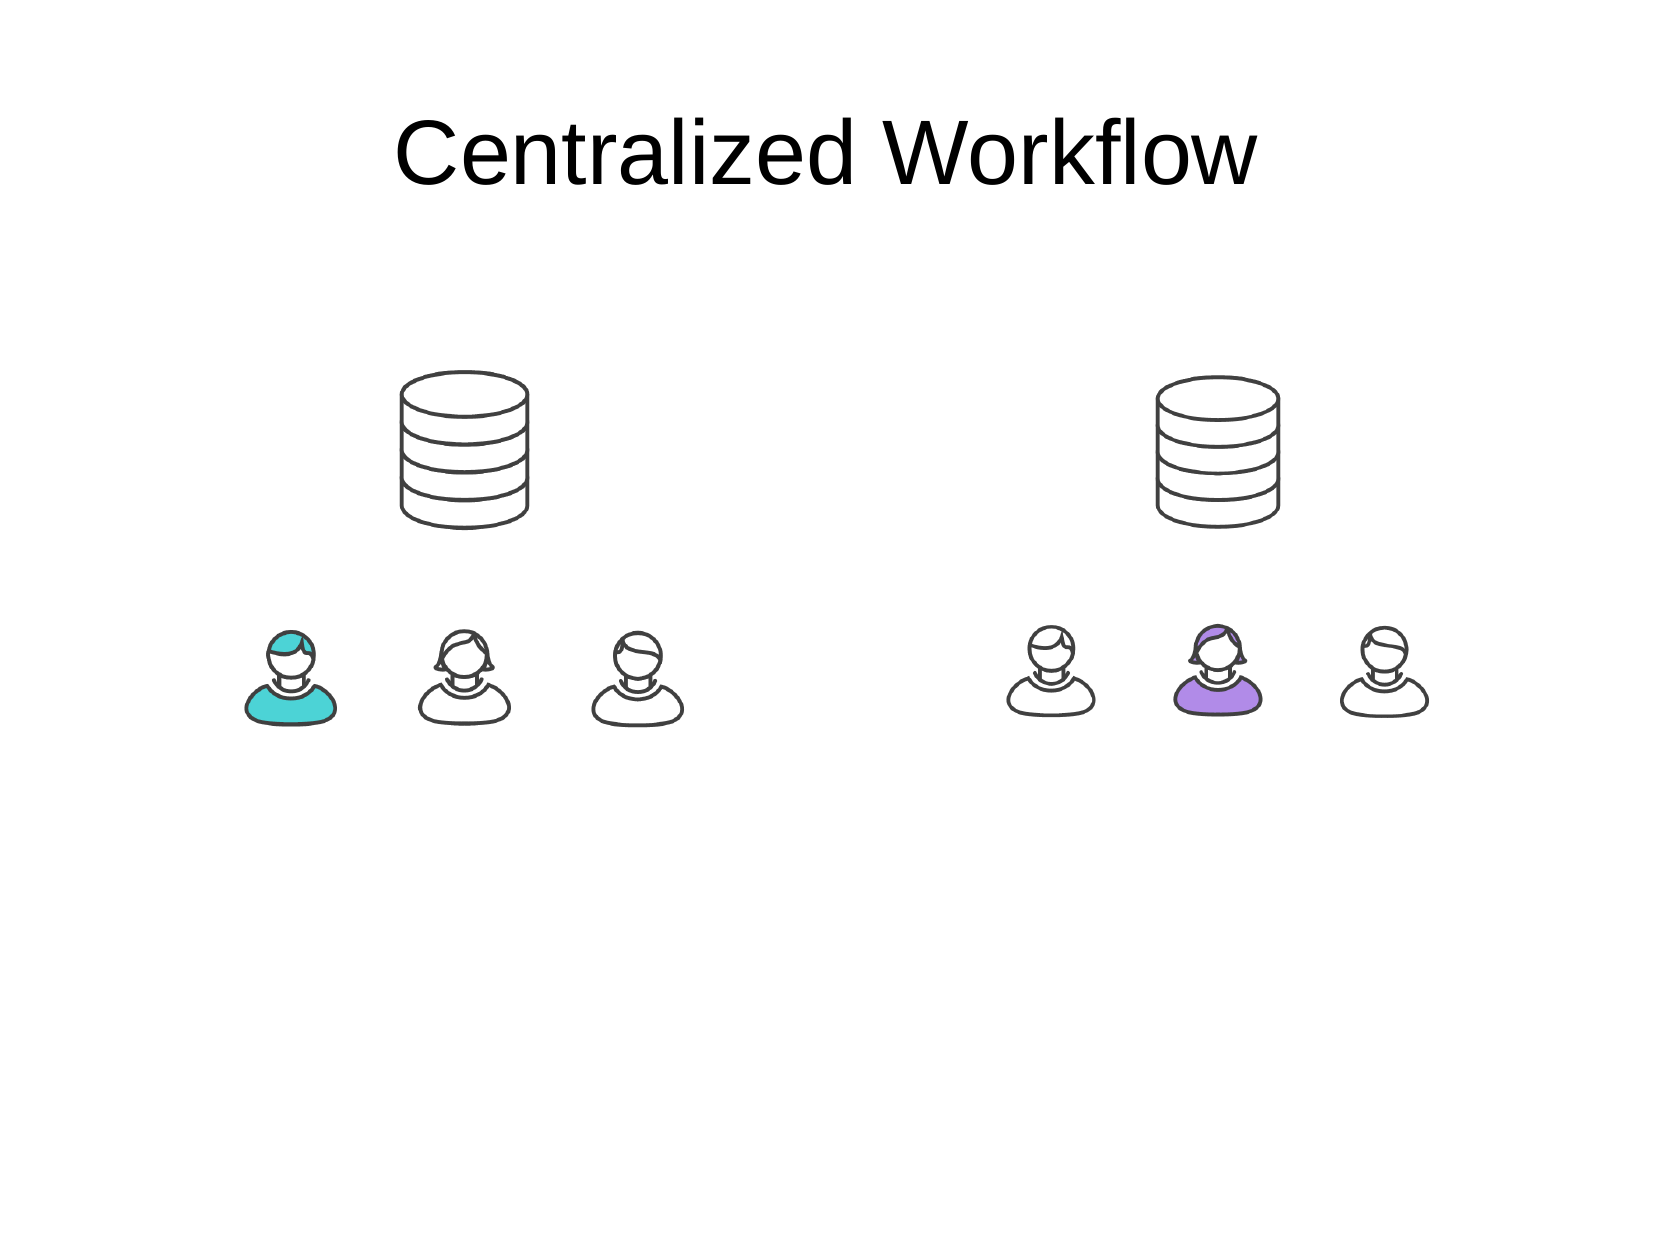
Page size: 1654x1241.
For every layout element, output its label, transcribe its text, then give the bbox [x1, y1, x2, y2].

title Centralized Workflow [82, 49, 1571, 257]
picture [75, 360, 1591, 736]
